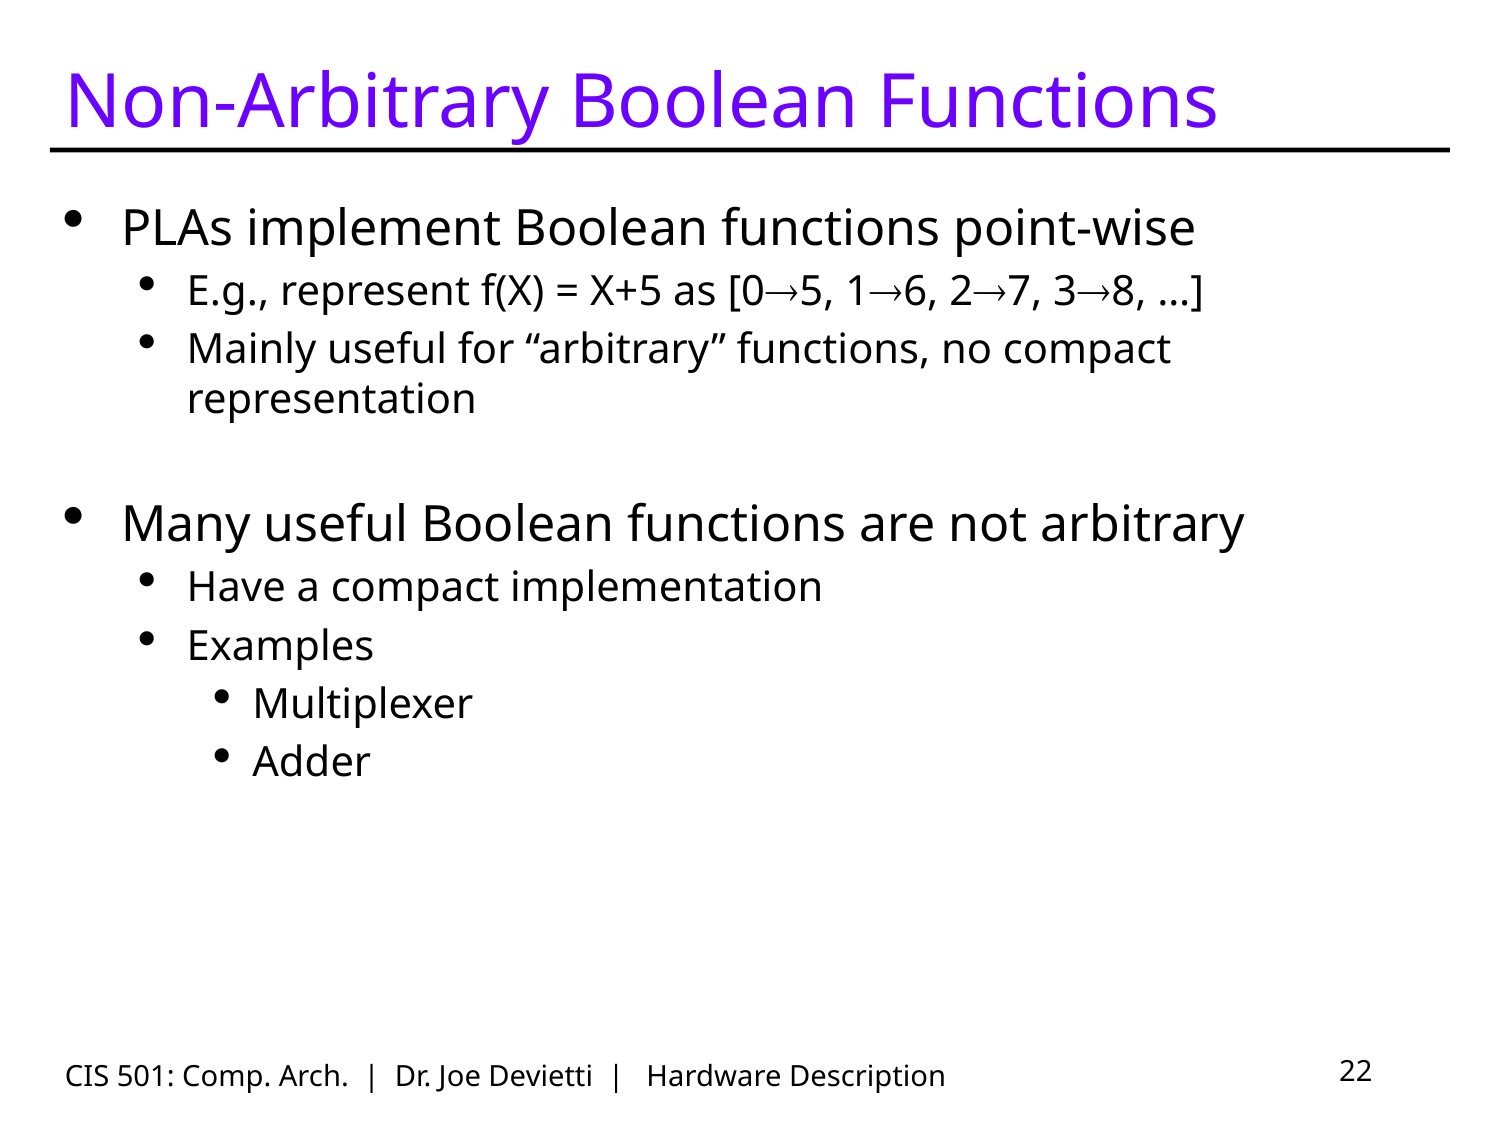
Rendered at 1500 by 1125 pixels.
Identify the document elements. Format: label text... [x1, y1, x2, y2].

text_box <number> [1074, 1049, 1388, 1100]
text_box Non-Arbitrary Boolean Functions [49, 37, 1375, 150]
text_box CIS 501: Comp. Arch. | Dr. Joe Devietti | Hardware Description [49, 1049, 988, 1100]
text_box PLAs implement Boolean functions point-wise E.g., represent f(X) = X+5 as [05, 16, 27, 38, …] Mainly useful for “arbitrary” functions, no compact representation Many useful Boolean functions are not arbitrary Have a compact implementation Examples Multiplexer Adder [49, 187, 1450, 1025]
